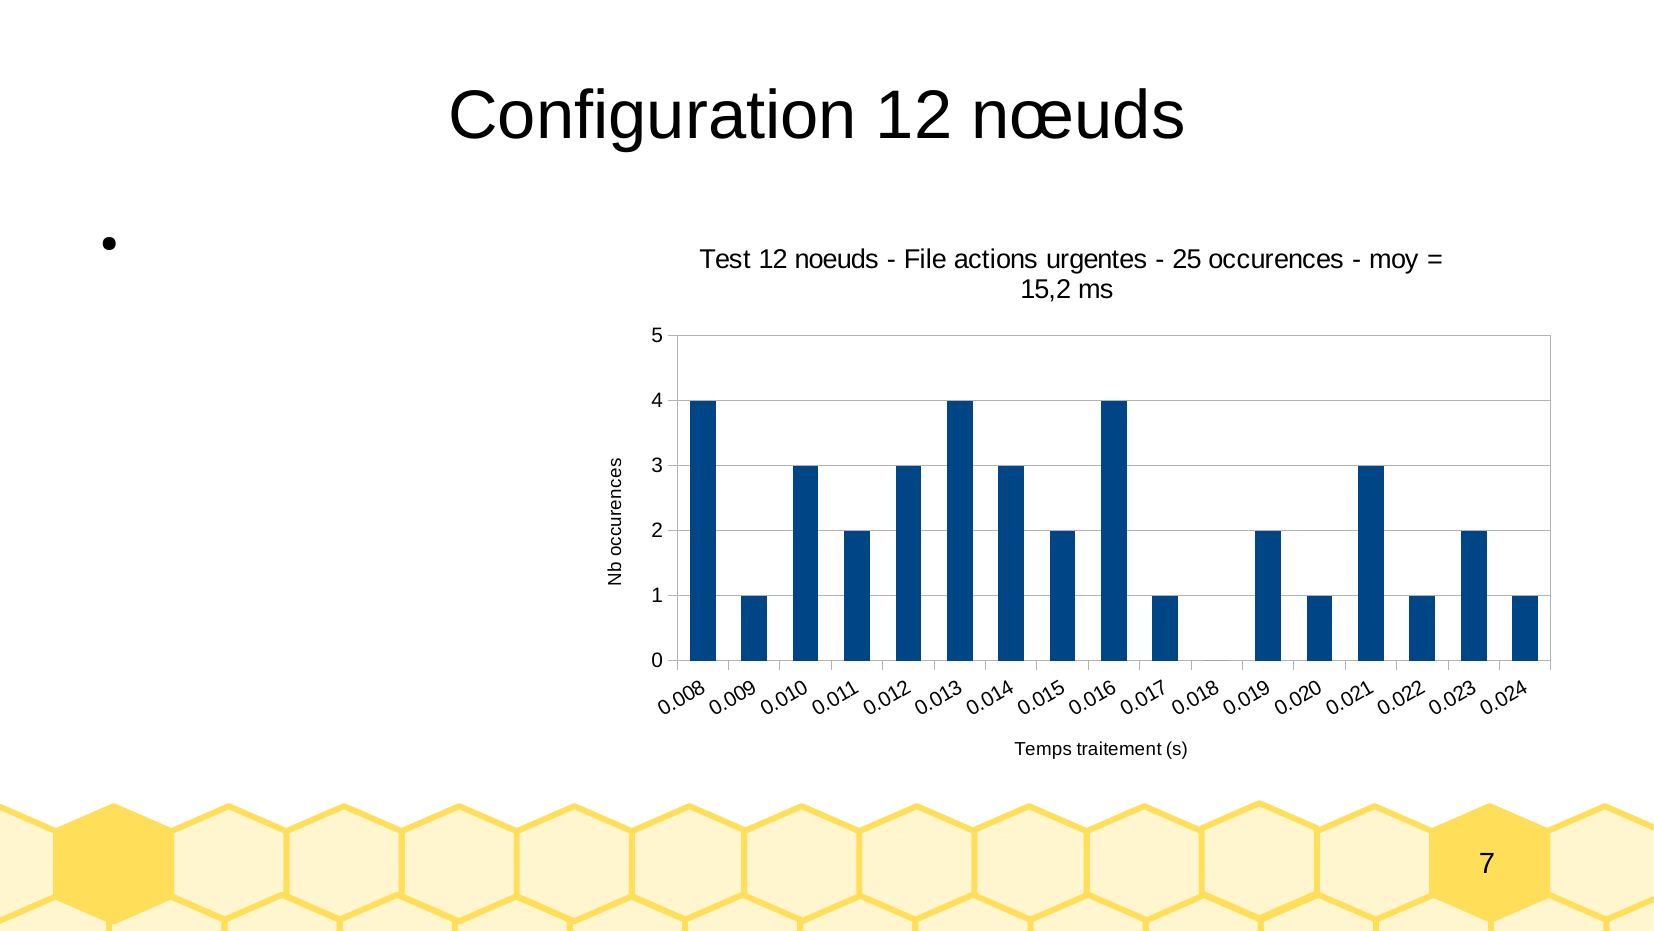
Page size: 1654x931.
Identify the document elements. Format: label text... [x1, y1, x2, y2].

list [82, 217, 571, 758]
title Configuration 12 nœuds [82, 37, 1571, 193]
chart [571, 217, 1571, 791]
